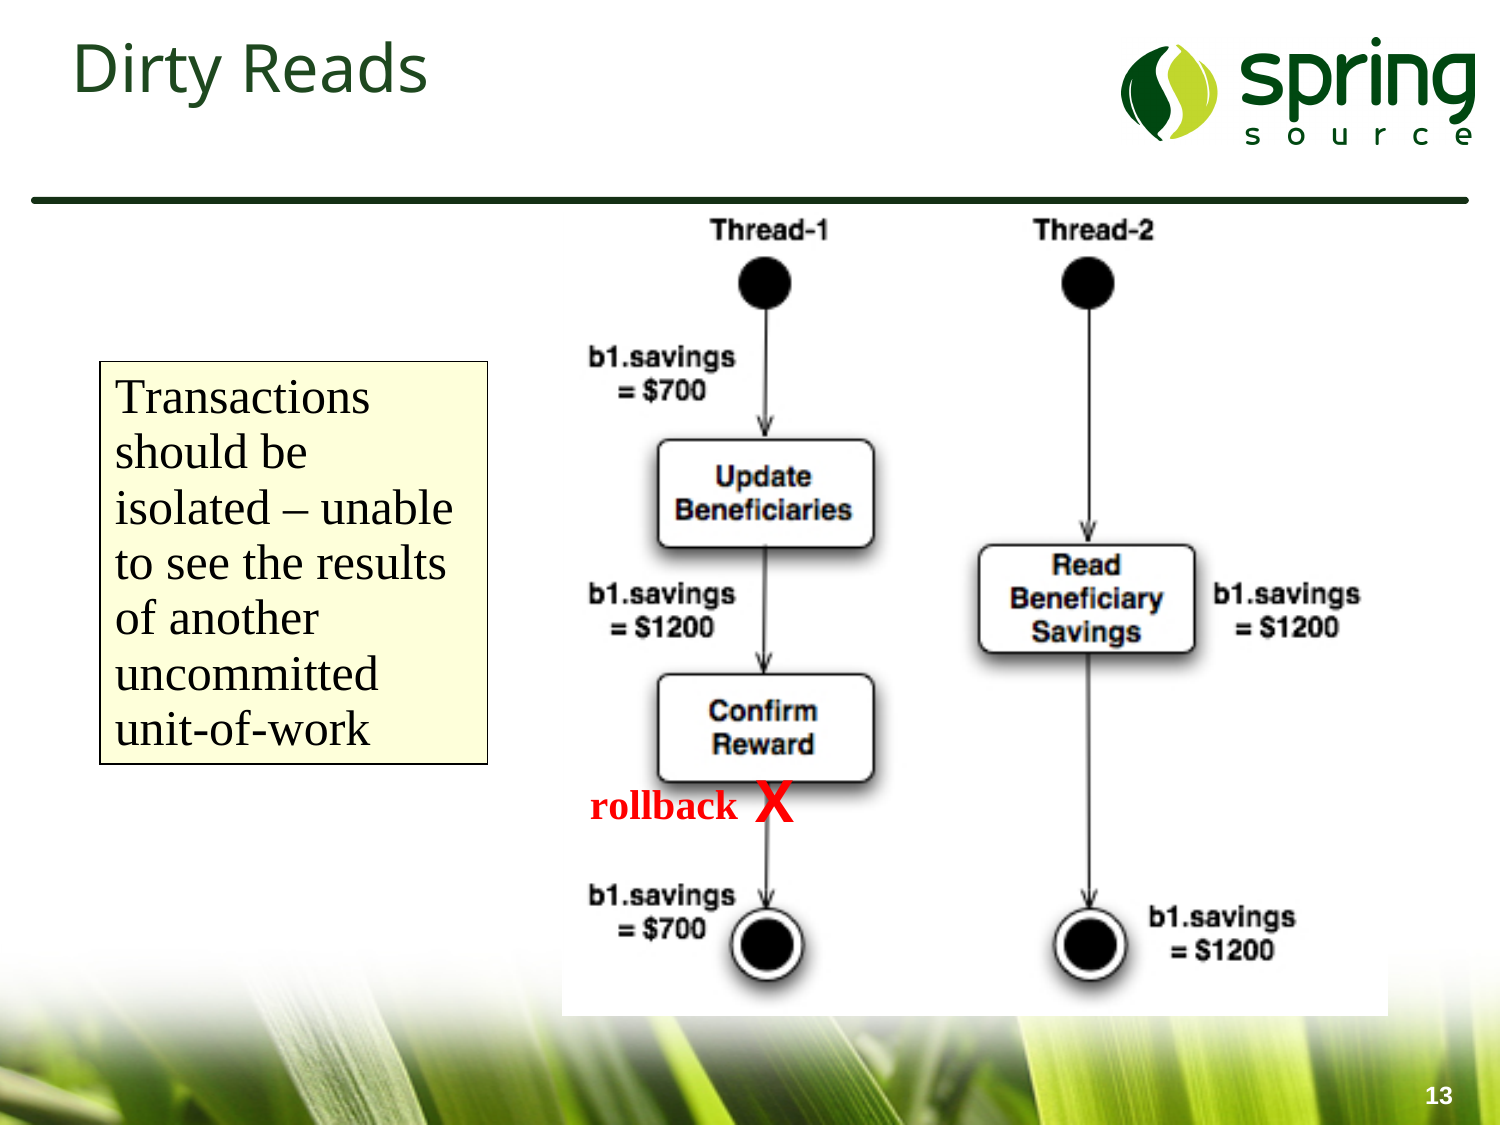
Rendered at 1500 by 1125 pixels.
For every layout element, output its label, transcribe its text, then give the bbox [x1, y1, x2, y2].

text_box rollback [574, 774, 754, 837]
text_box Transactions should be isolated – unable to see the results of another uncommitted unit-of-work [99, 361, 488, 764]
picture [1121, 37, 1475, 145]
text_box X [740, 752, 810, 848]
picture [0, 212, 1500, 1125]
title Dirty Reads [56, 13, 1089, 176]
